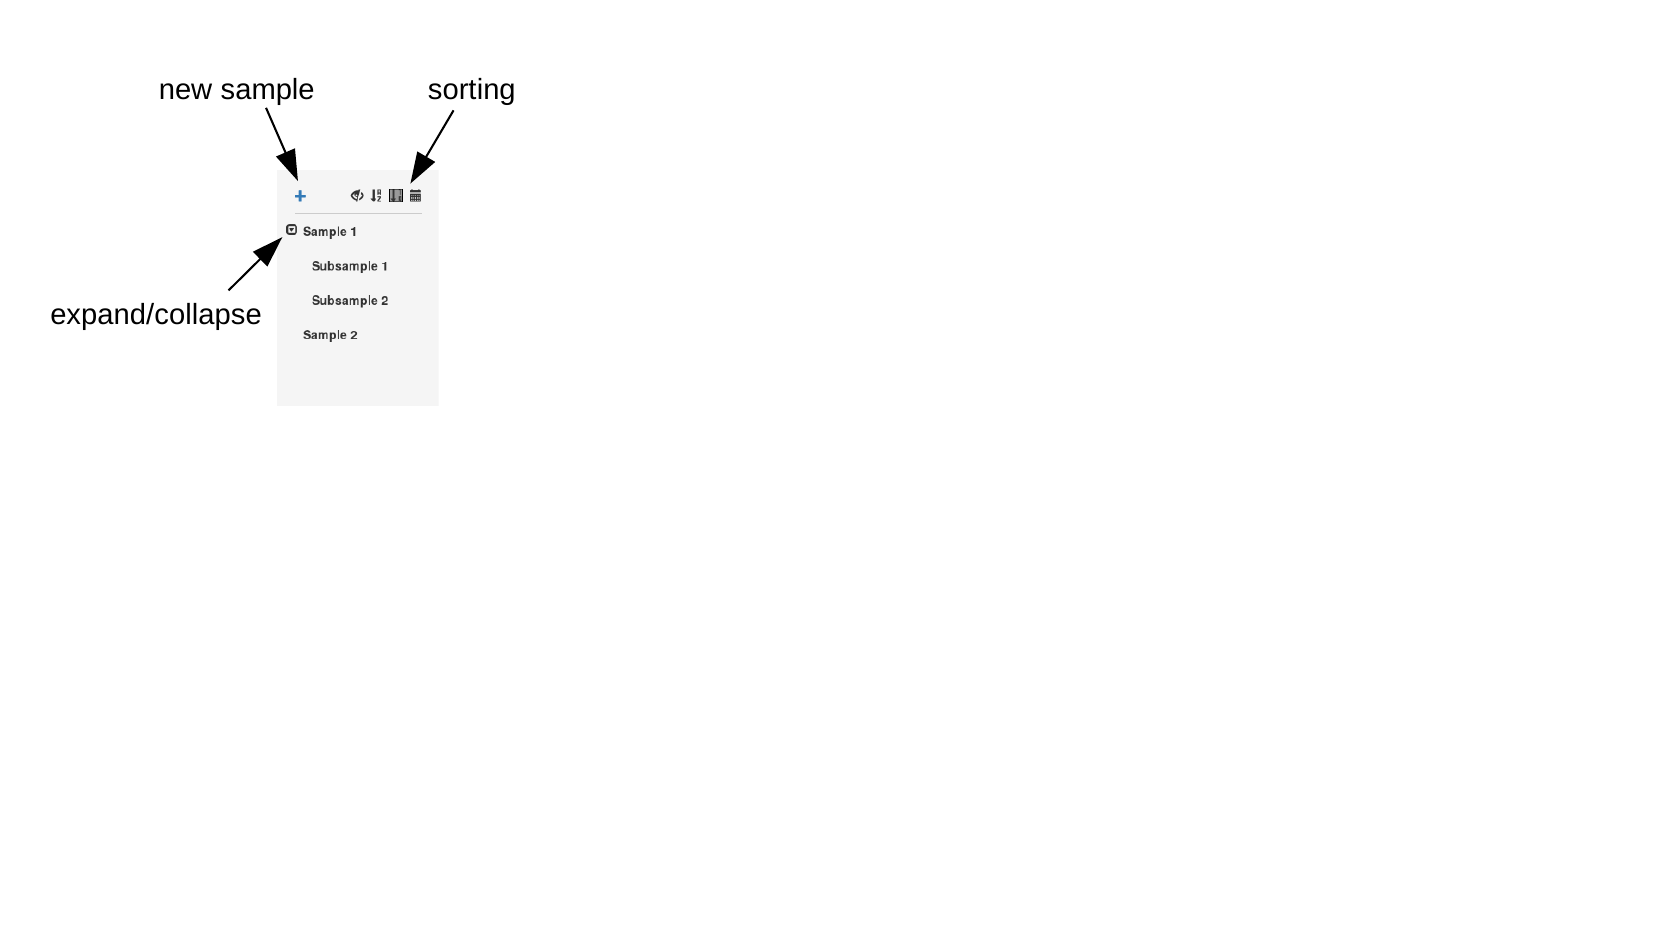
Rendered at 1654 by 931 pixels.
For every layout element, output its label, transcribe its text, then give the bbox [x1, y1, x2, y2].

text_box sorting [413, 65, 531, 113]
picture [277, 170, 439, 406]
text_box expand/collapse [35, 290, 278, 338]
text_box new sample [144, 65, 330, 113]
